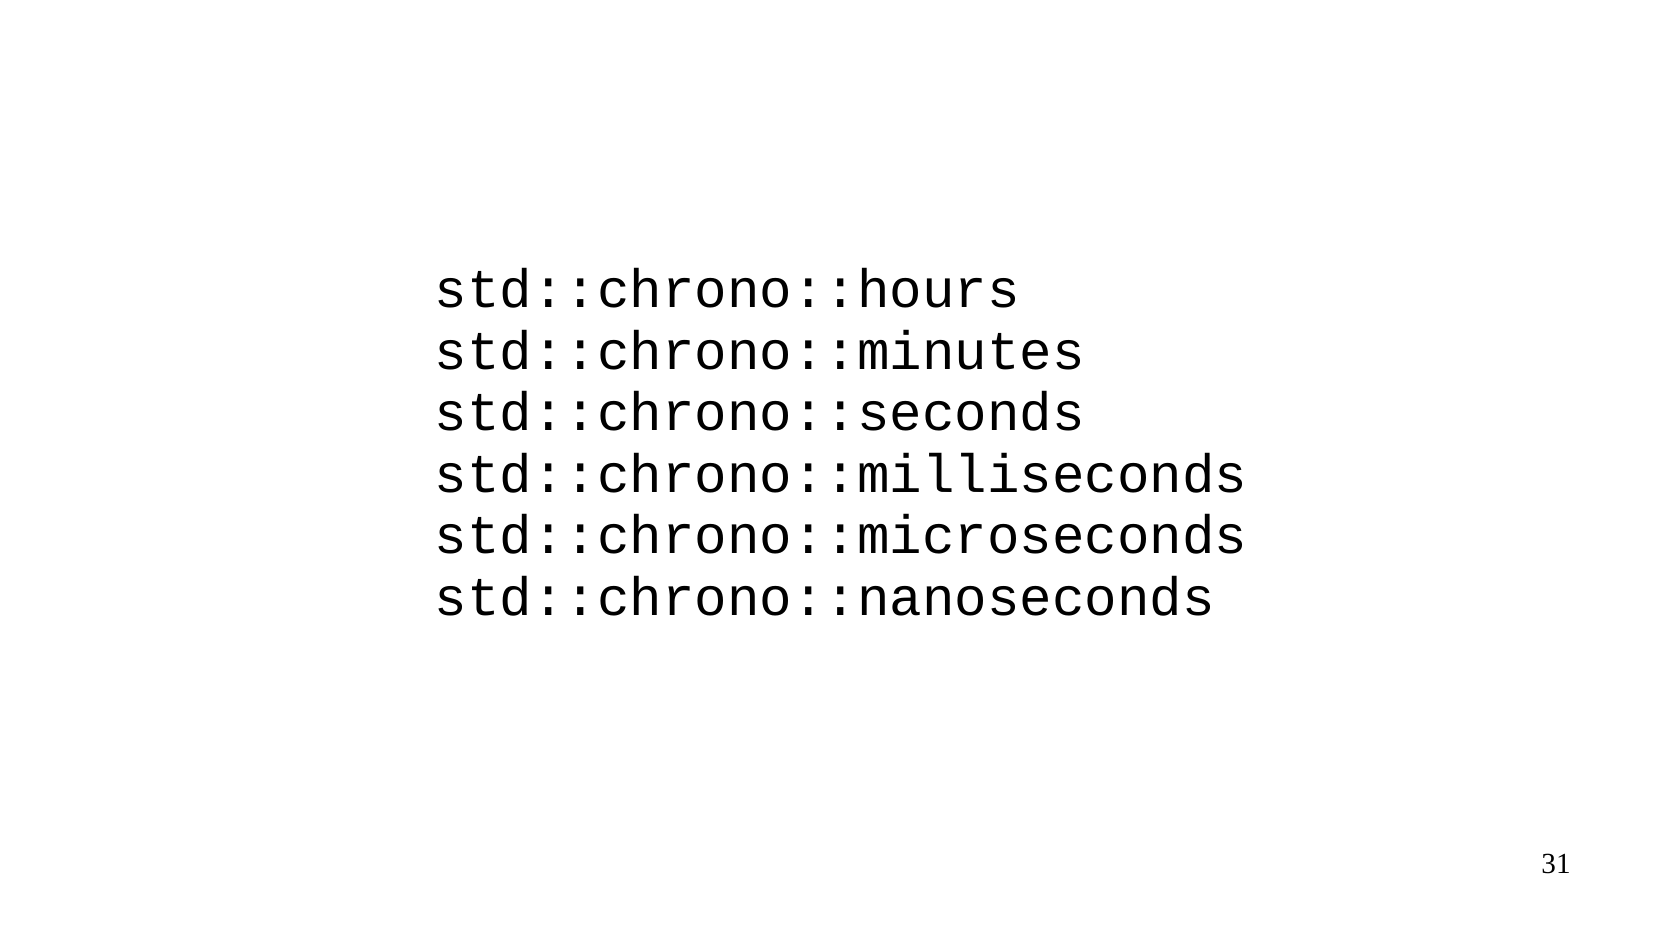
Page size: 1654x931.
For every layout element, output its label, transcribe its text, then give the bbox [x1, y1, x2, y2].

text_box std::chrono::hours std::chrono::minutes std::chrono::seconds std::chrono::milliseconds std::chrono::microseconds std::chrono::nanoseconds [420, 255, 1411, 848]
